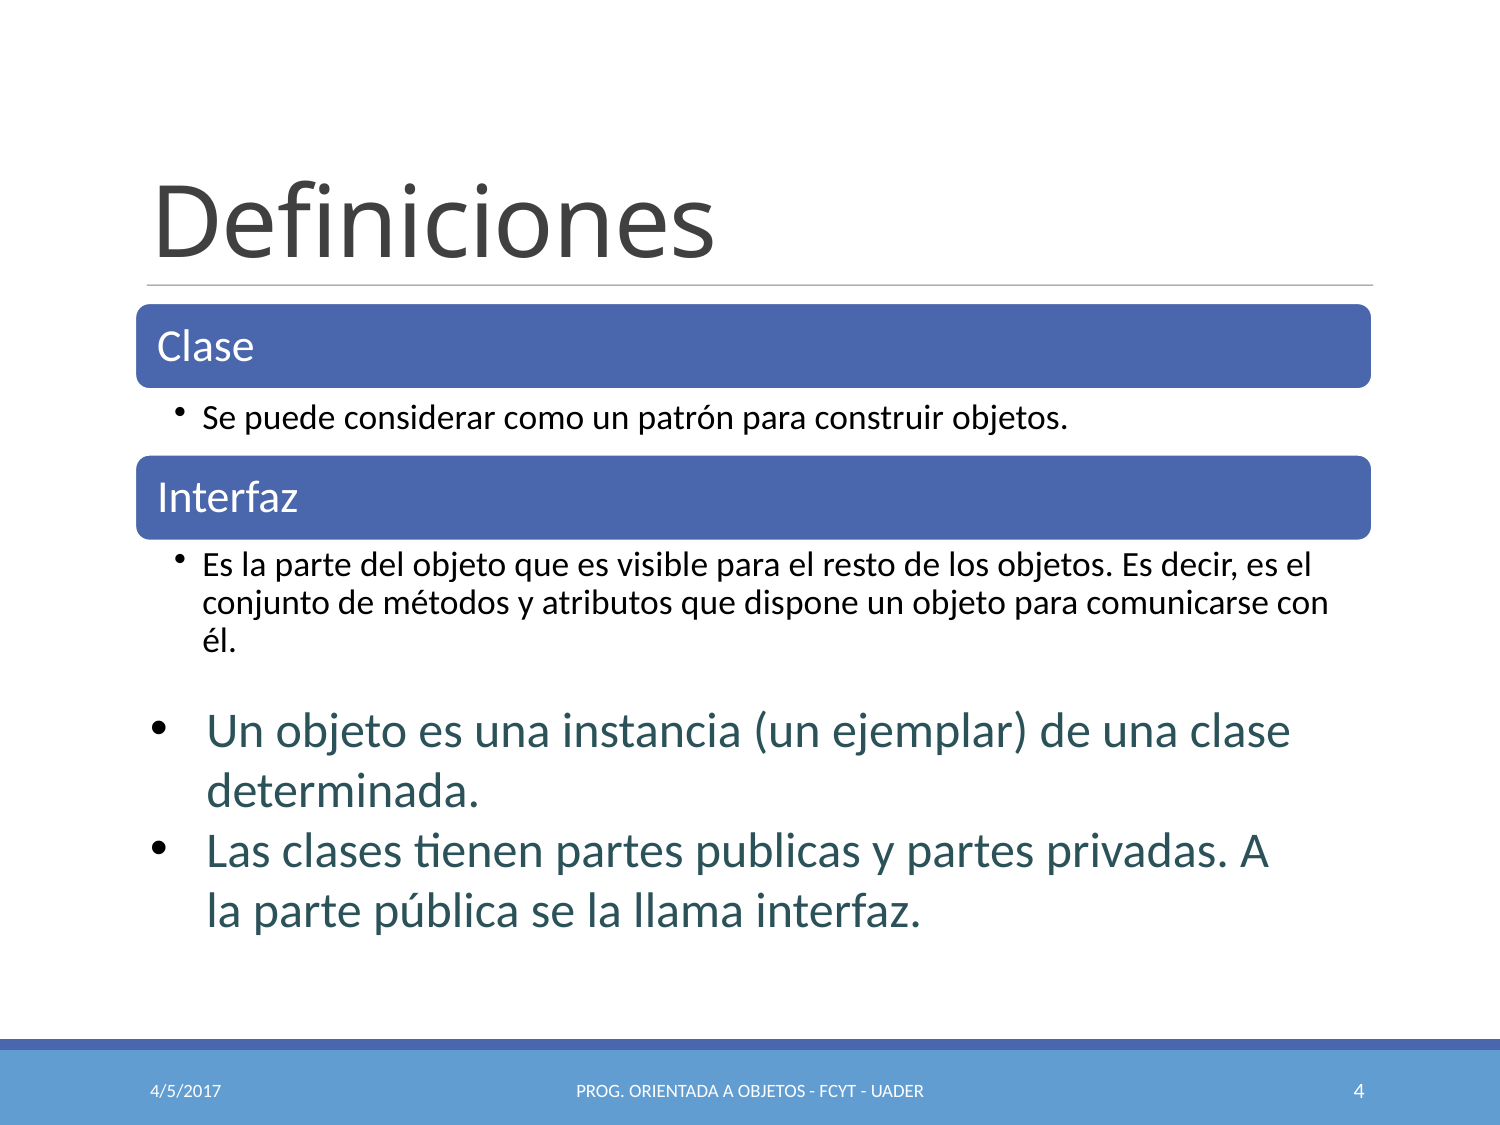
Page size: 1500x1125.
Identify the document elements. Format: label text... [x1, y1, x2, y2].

text_box Es la parte del objeto que es visible para el resto de los objetos. Es decir, es el conjunto de métodos y atributos que dispone un objeto para comunicarse con él. [134, 540, 1373, 668]
text_box Se puede considerar como un patrón para construir objetos. [134, 394, 1373, 455]
footer Prog. Orientada a Objetos - FCyT - UADER [453, 1059, 1047, 1120]
slide_number 4/5/2017 [135, 1059, 440, 1120]
text_box Un objeto es una instancia (un ejemplar) de una clase determinada. Las clases tienen partes publicas y partes privadas. A la parte pública se la llama interfaz. [134, 689, 1310, 945]
slide_number <número> [1218, 1059, 1380, 1120]
title Definiciones [135, 47, 1373, 285]
text_box Clase [134, 302, 1373, 390]
text_box Interfaz [134, 454, 1373, 540]
